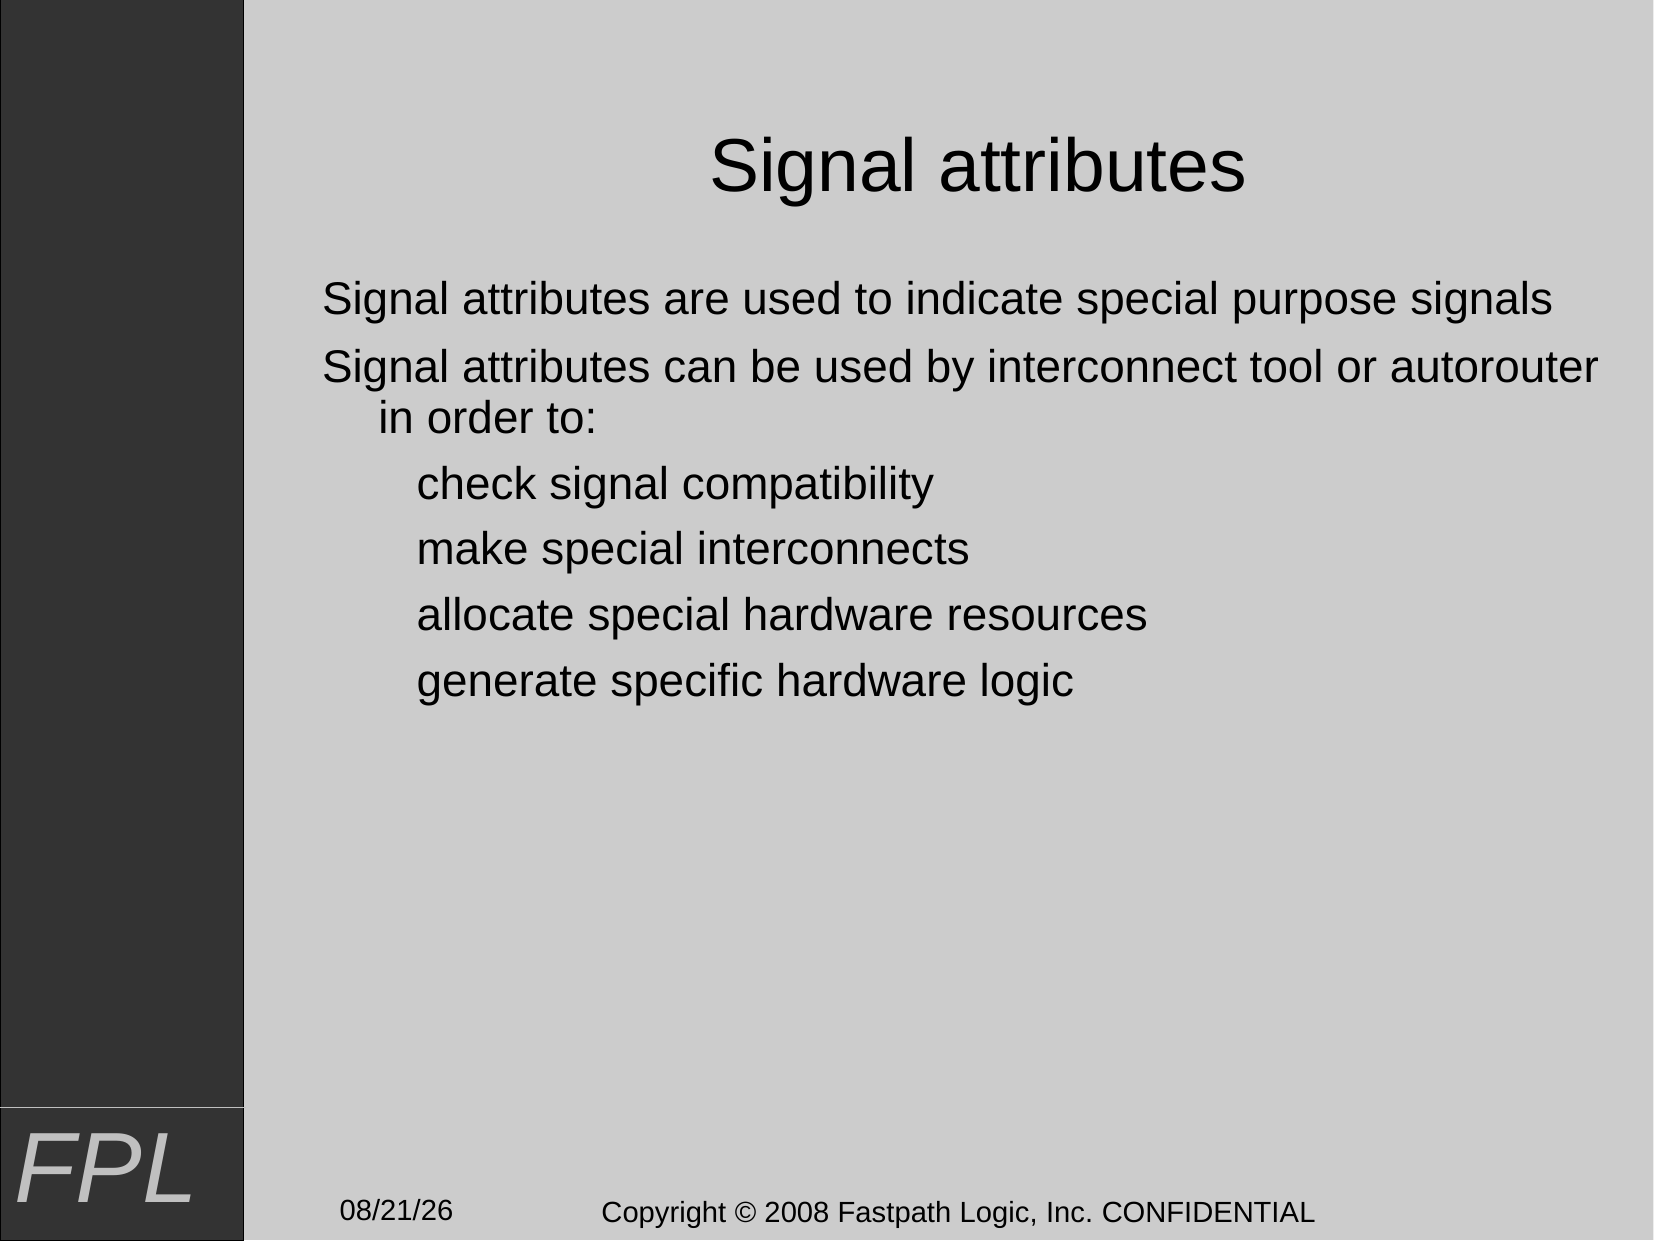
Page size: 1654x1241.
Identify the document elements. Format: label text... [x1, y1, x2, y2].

title Signal attributes [427, 57, 1530, 272]
list Signal attributes are used to indicate special purpose signals Signal attributes can be used by interconnect tool or autorouter in order to: check signal compatibility make special interconnects allocate special hardware resources generate specific hardware logic [322, 272, 1635, 1179]
